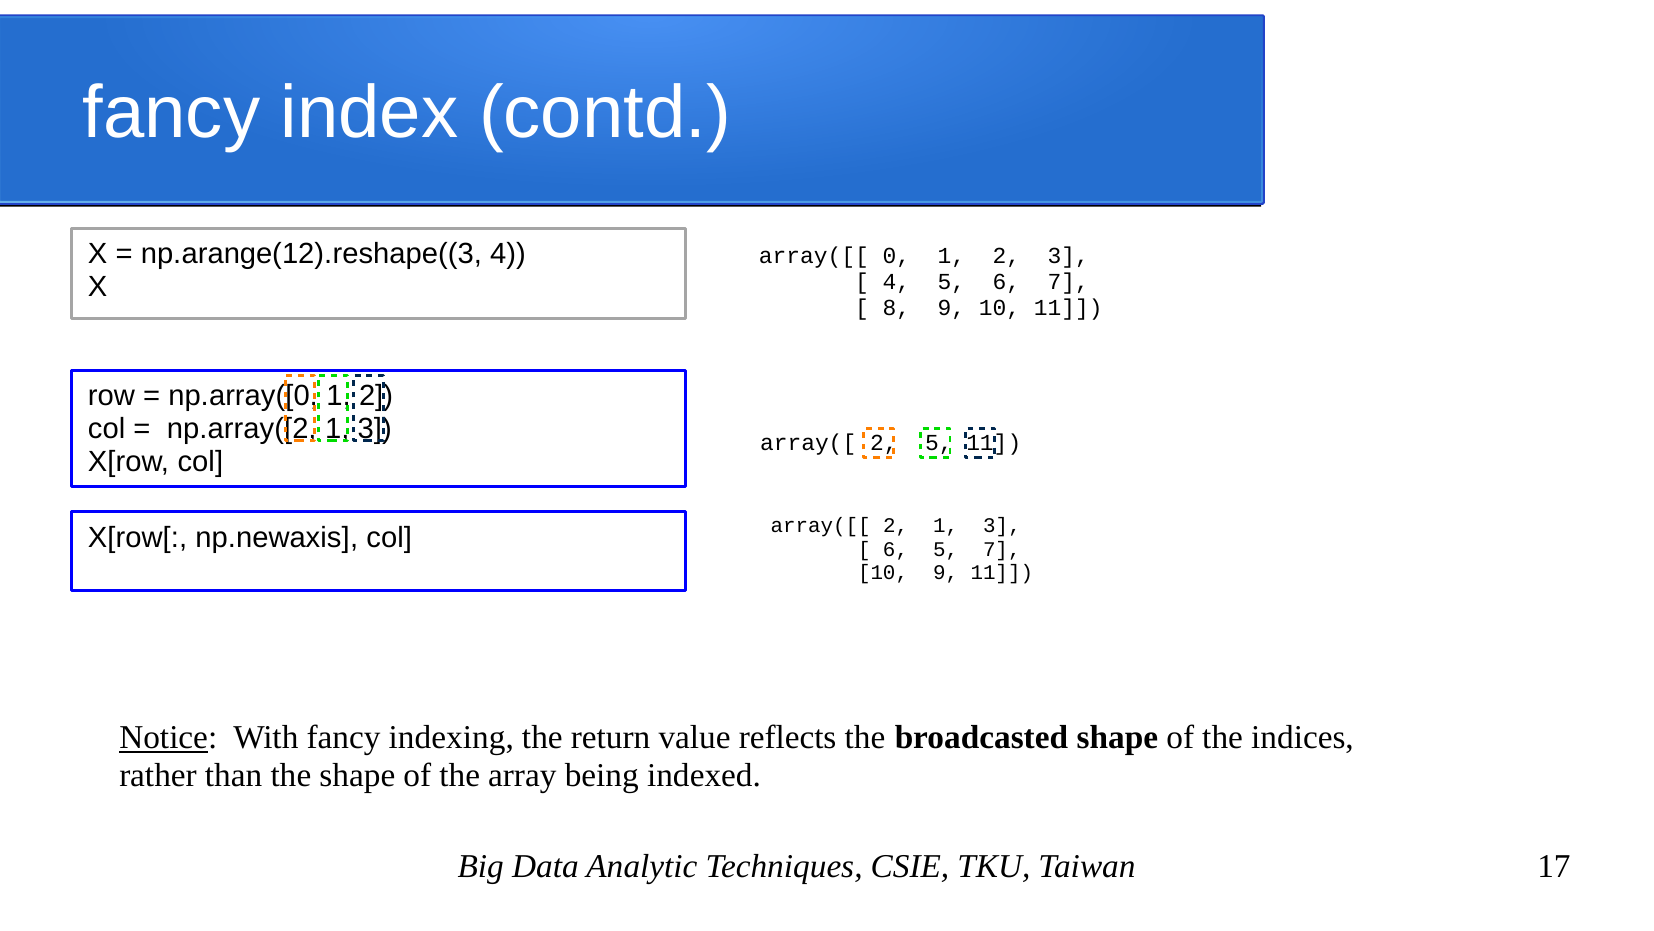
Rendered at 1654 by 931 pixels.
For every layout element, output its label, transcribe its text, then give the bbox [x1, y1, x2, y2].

text_box array([ 2, 5, 11]) [745, 424, 1111, 489]
text_box array([[ 0, 1, 2, 3], [ 4, 5, 6, 7], [ 8, 9, 10, 11]]) [744, 236, 1376, 331]
text_box X = np.arange(12).reshape((3, 4)) X [71, 228, 686, 319]
text_box Notice: With fancy indexing, the return value reflects the broadcasted shape of the indices, rather than the shape of the array being indexed. [104, 711, 1376, 801]
text_box array([[ 2, 1, 3], [ 6, 5, 7], [10, 9, 11]]) [755, 507, 1111, 594]
title fancy index (contd.) [82, 35, 1235, 189]
text_box row = np.array([0, 1, 2]) col = np.array([2, 1, 3]) X[row, col] [71, 370, 686, 487]
text_box X[row[:, np.newaxis], col] [71, 511, 686, 591]
